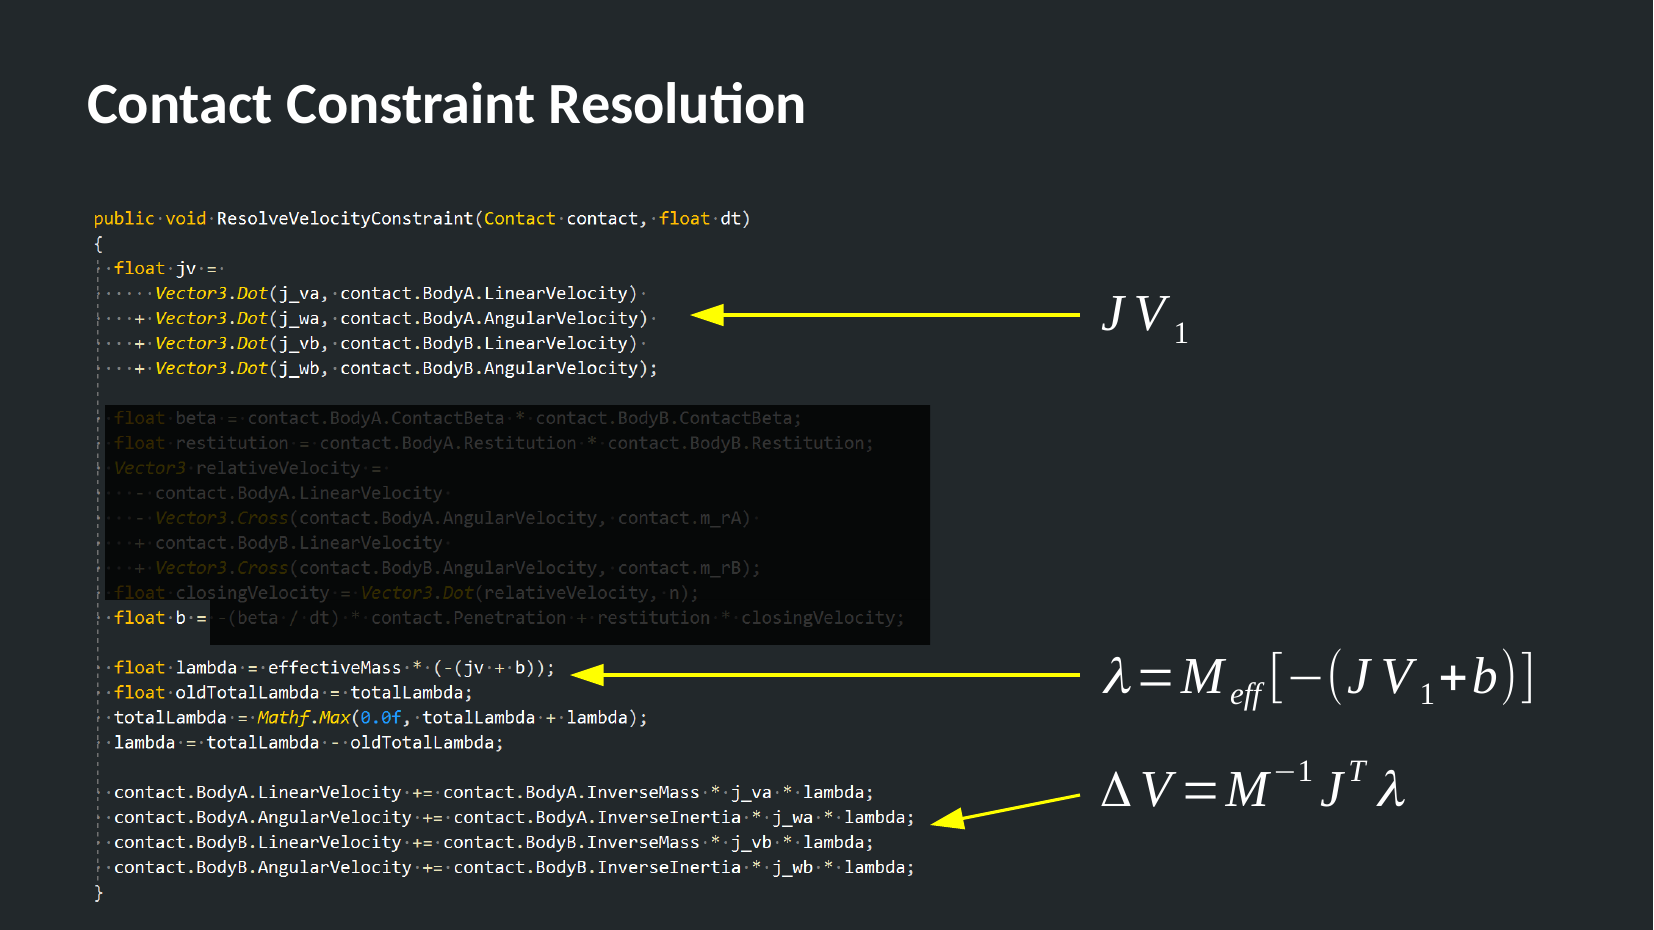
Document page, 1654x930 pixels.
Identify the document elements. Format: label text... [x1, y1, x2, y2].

text_box Contact Constraint Resolution [72, 72, 916, 210]
text_box [105, 405, 931, 646]
chart [1093, 645, 1541, 712]
chart [1093, 753, 1415, 819]
picture [90, 205, 931, 911]
chart [1093, 284, 1195, 350]
